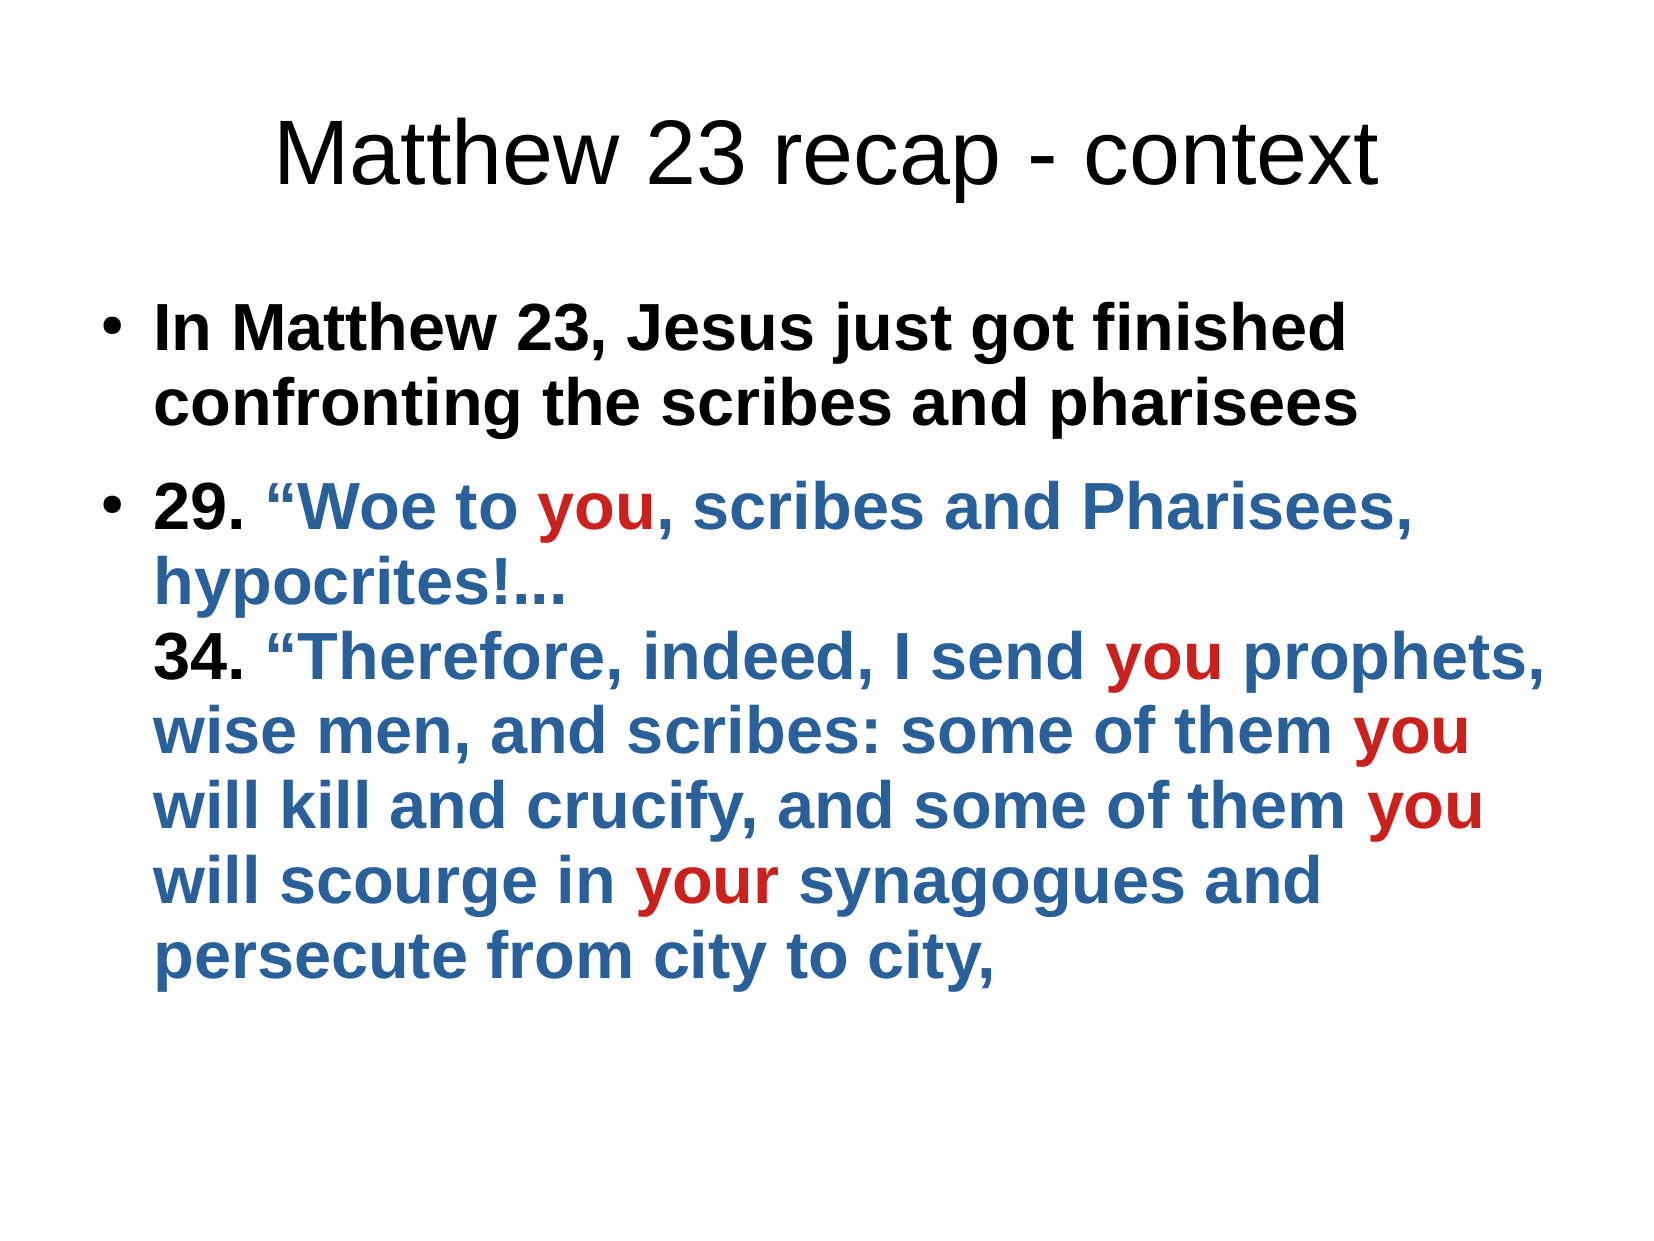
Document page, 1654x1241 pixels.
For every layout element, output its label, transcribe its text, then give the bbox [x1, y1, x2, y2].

title Matthew 23 recap - context [82, 49, 1571, 257]
list In Matthew 23, Jesus just got finished confronting the scribes and pharisees 29. “Woe to you, scribes and Pharisees, hypocrites!... 34. “Therefore, indeed, I send you prophets, wise men, and scribes: some of them you will kill and crucify, and some of them you will scourge in your synagogues and persecute from city to city, [82, 290, 1571, 1010]
